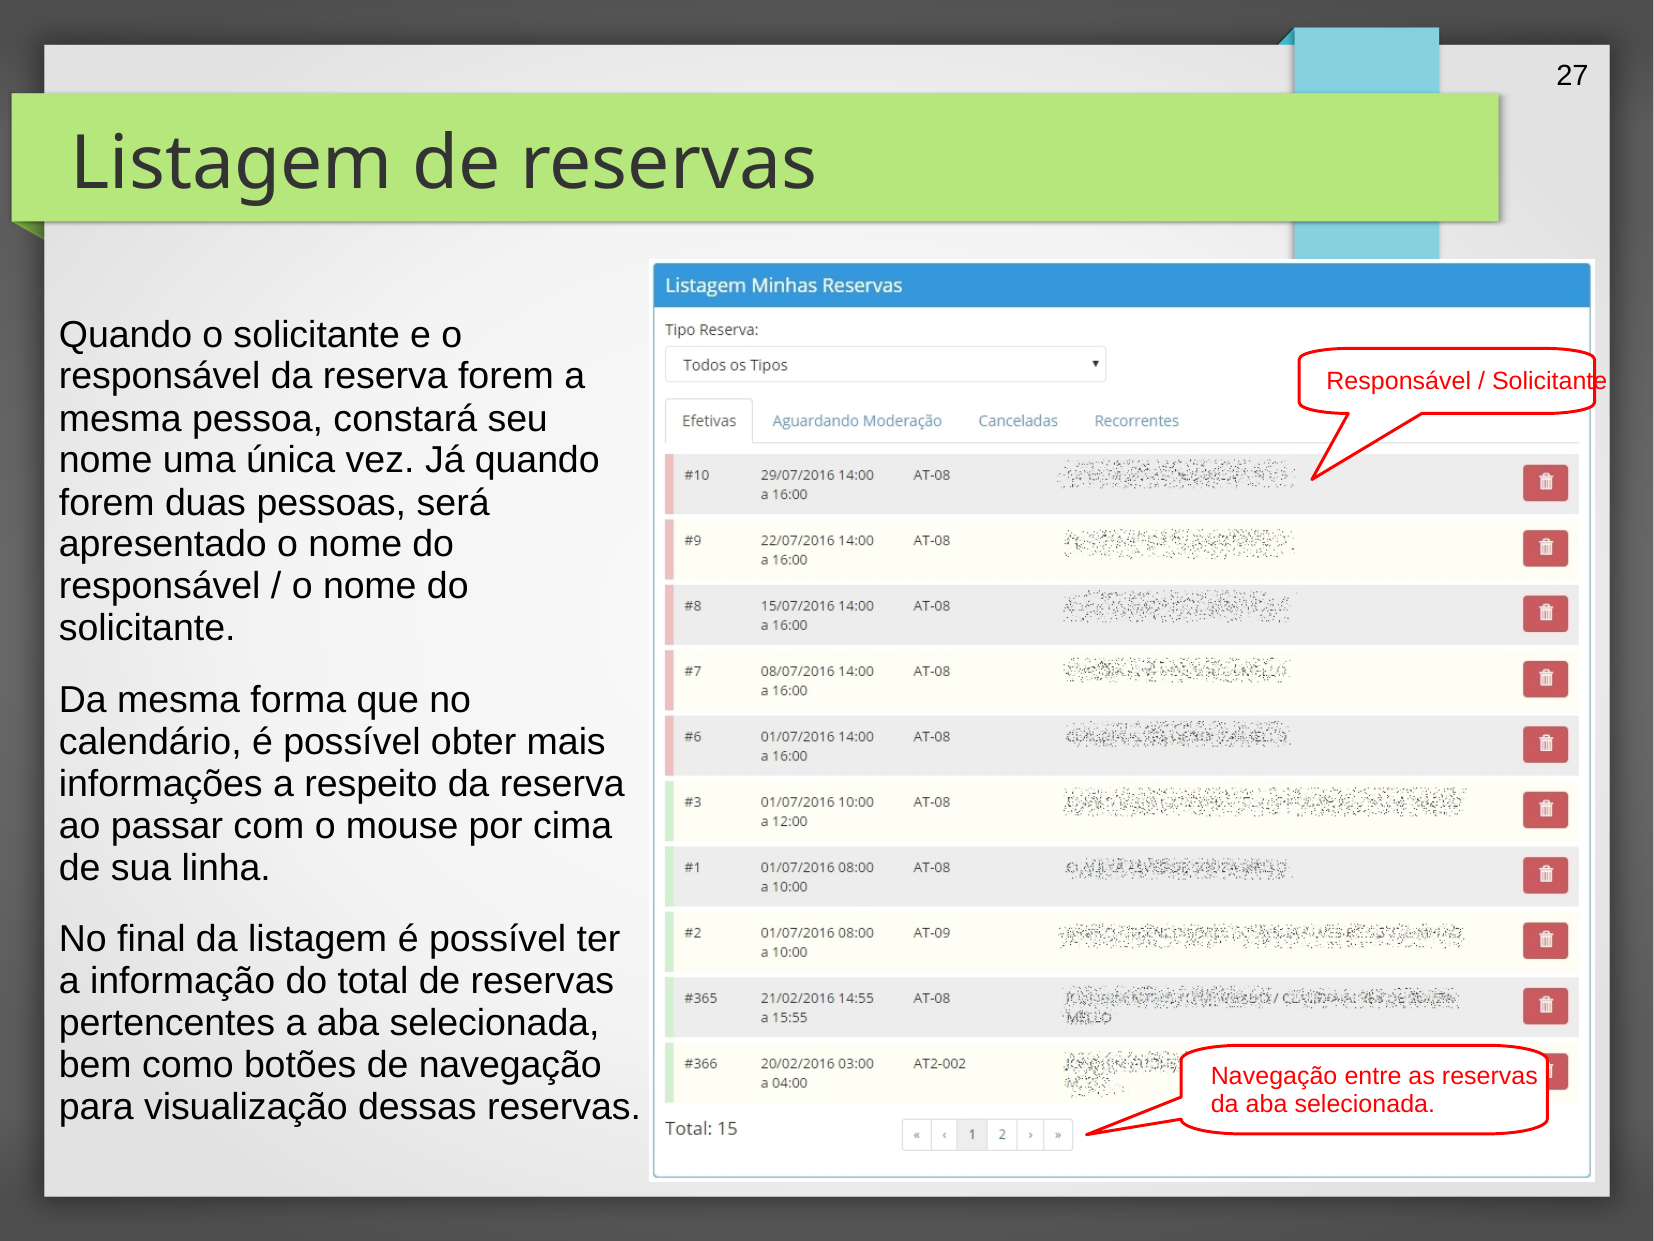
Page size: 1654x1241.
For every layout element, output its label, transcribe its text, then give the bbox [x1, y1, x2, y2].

title Listagem de reservas [70, 106, 1229, 213]
text_box Navegação entre as reservas da aba selecionada. [1086, 1045, 1548, 1135]
picture [0, 0, 1654, 1241]
list Quando o solicitante e o responsável da reserva forem a mesma pessoa, constará seu nome uma única vez. Já quando forem duas pessoas, será apresentado o nome do responsável / o nome do solicitante. Da mesma forma que no calendário, é possível obter mais informações a respeito da reserva ao passar com o mouse por cima de sua linha. No final da listagem é possível ter a informação do total de reservas pertencentes a aba selecionada, bem como botões de navegação para visualização dessas reservas. [59, 312, 644, 1182]
text_box Responsável / Solicitante [1299, 348, 1595, 480]
